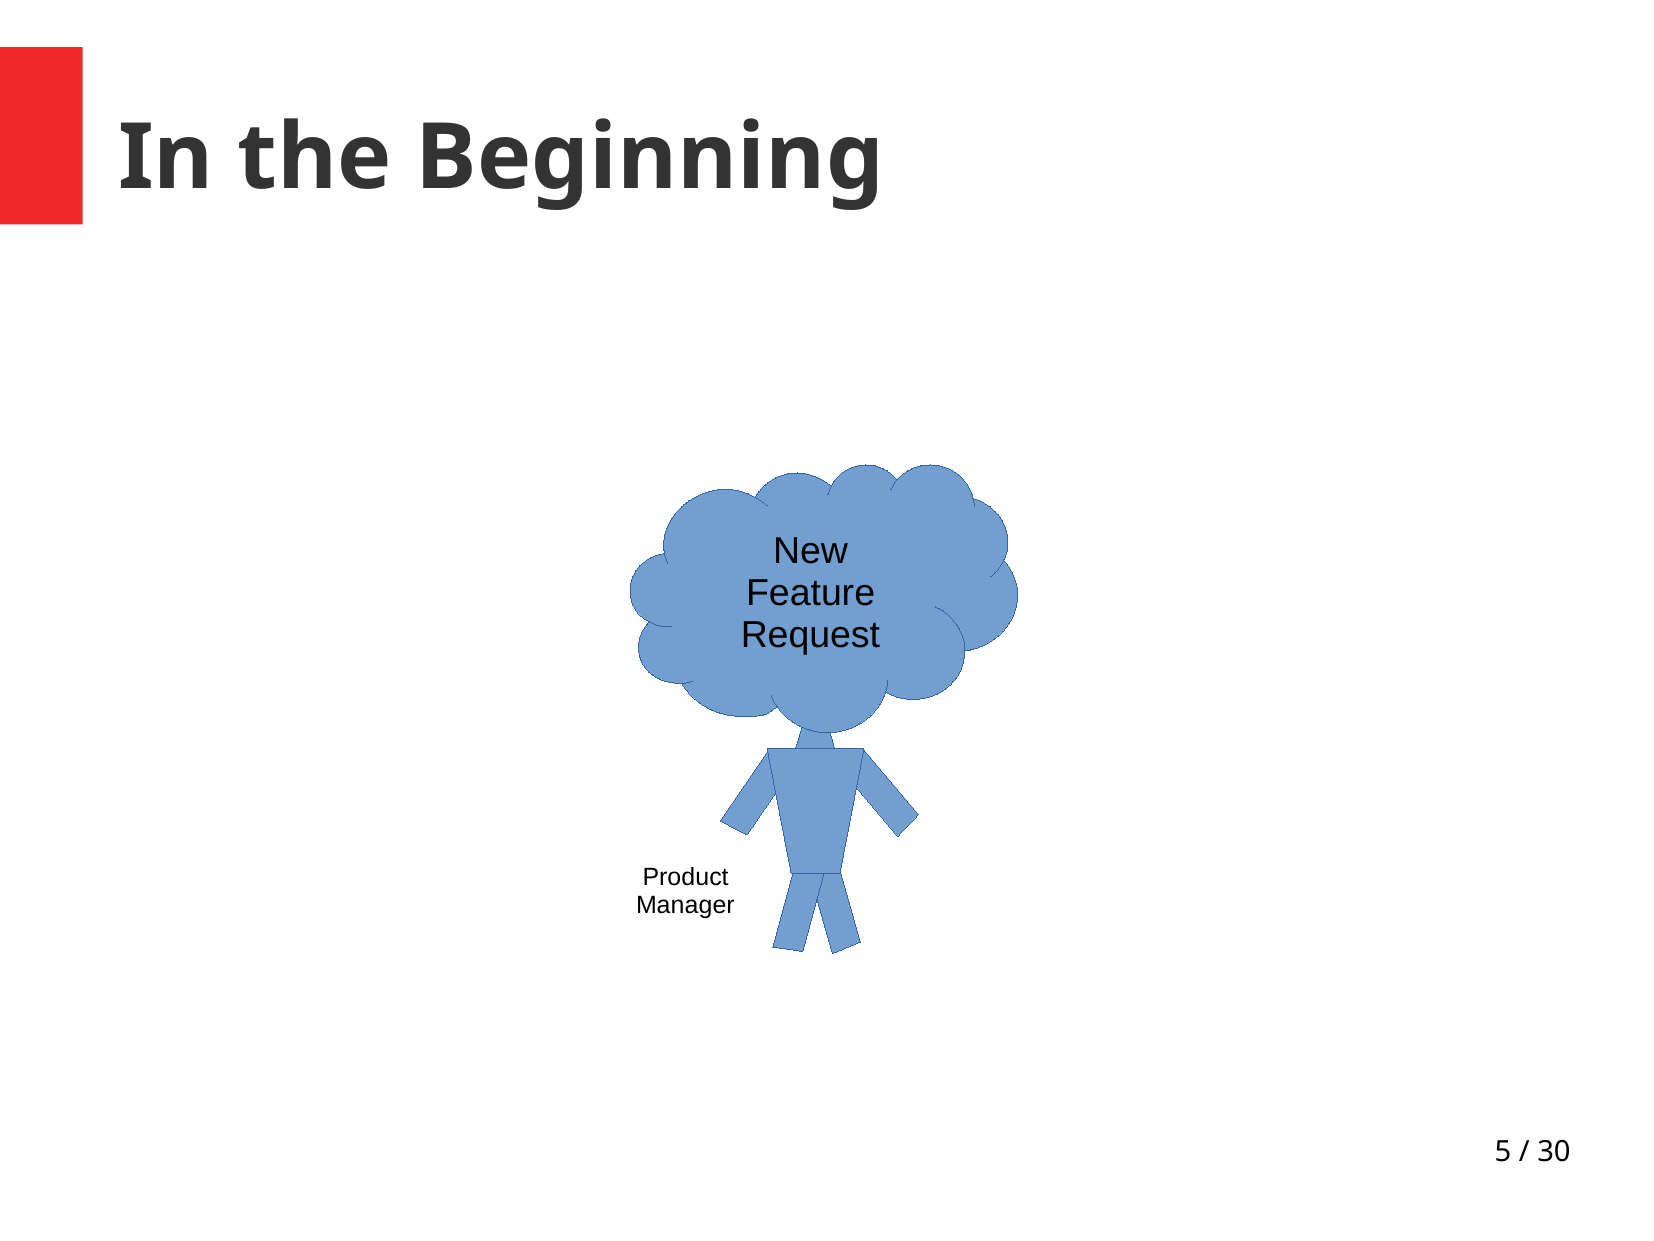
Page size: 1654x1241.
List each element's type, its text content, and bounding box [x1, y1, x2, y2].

title In the Beginning [118, 49, 1571, 257]
text_box Product Manager [621, 855, 751, 926]
text_box [720, 728, 919, 954]
text_box New Feature Request [630, 464, 1018, 733]
